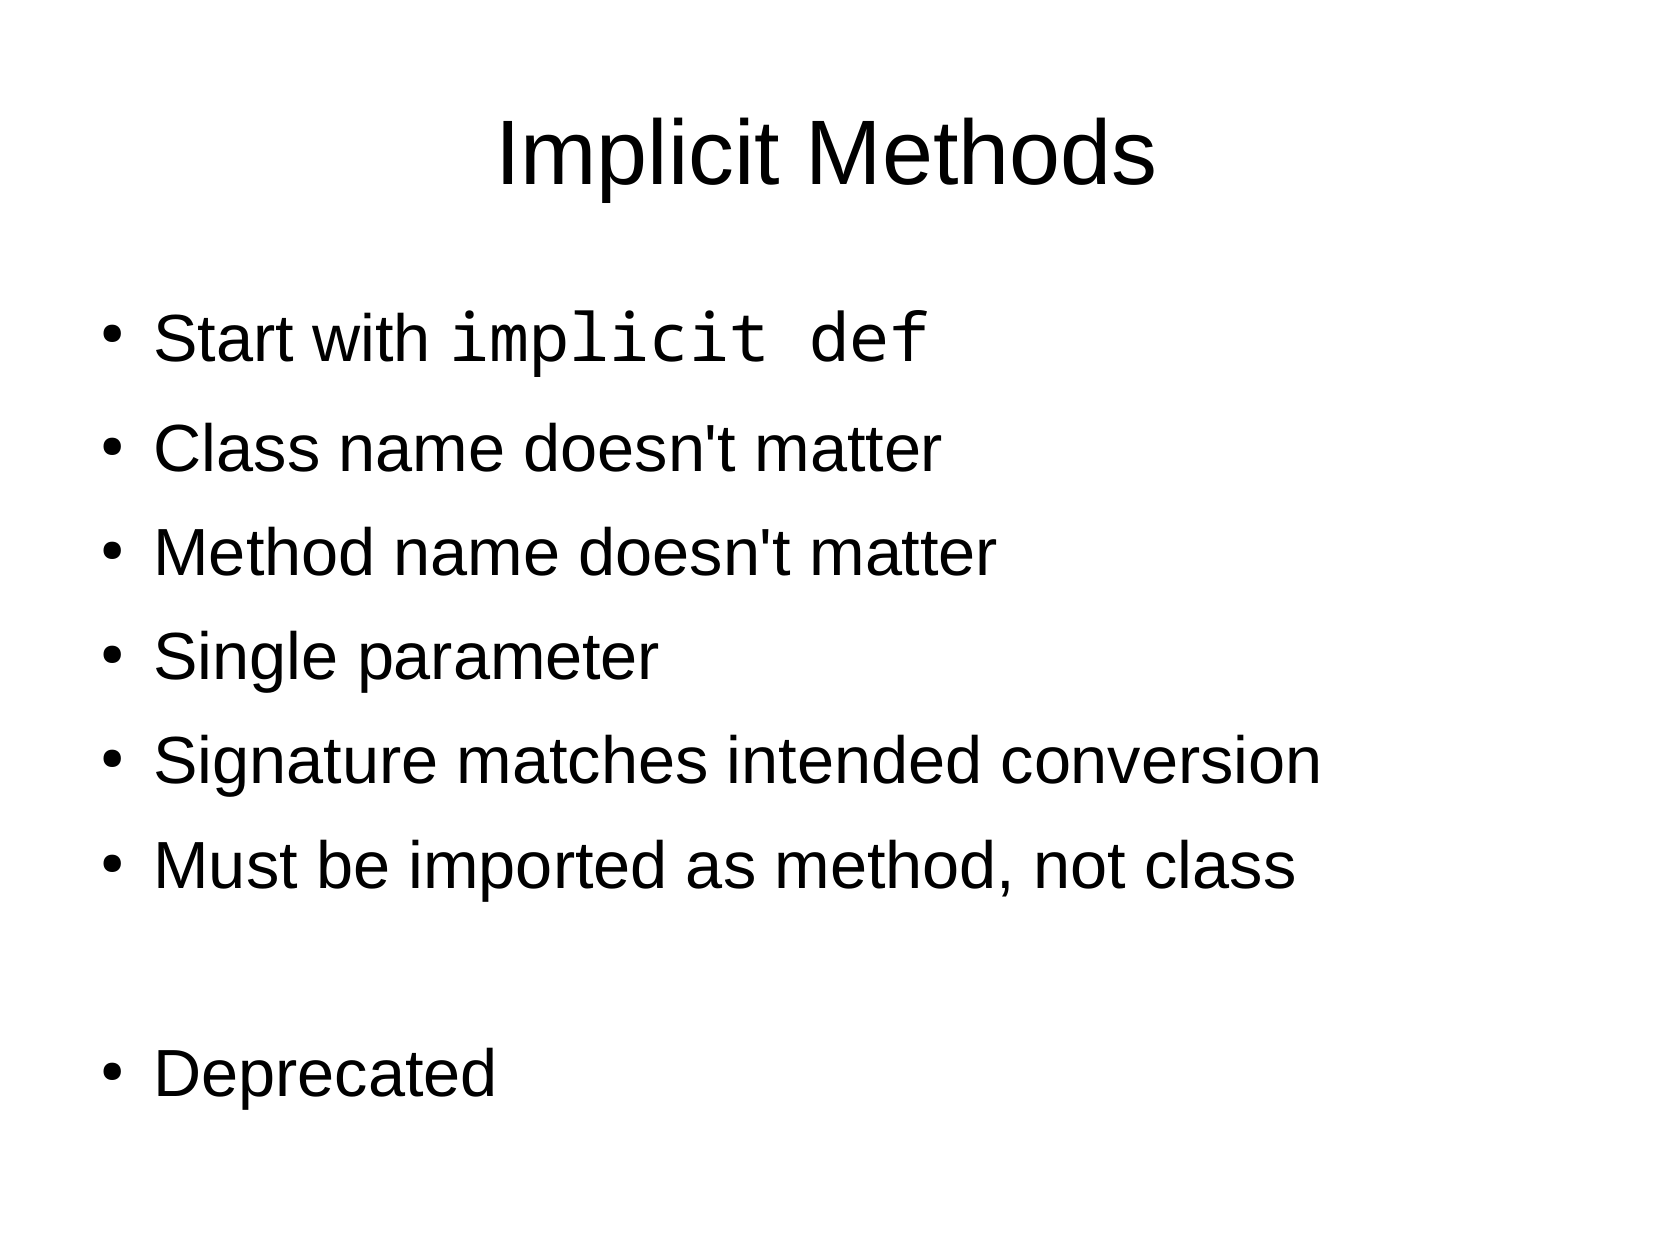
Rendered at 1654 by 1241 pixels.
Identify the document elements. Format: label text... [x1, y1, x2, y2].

list Start with implicit def Class name doesn't matter Method name doesn't matter Single parameter Signature matches intended conversion Must be imported as method, not class Deprecated [82, 290, 1571, 1141]
title Implicit Methods [82, 49, 1571, 257]
